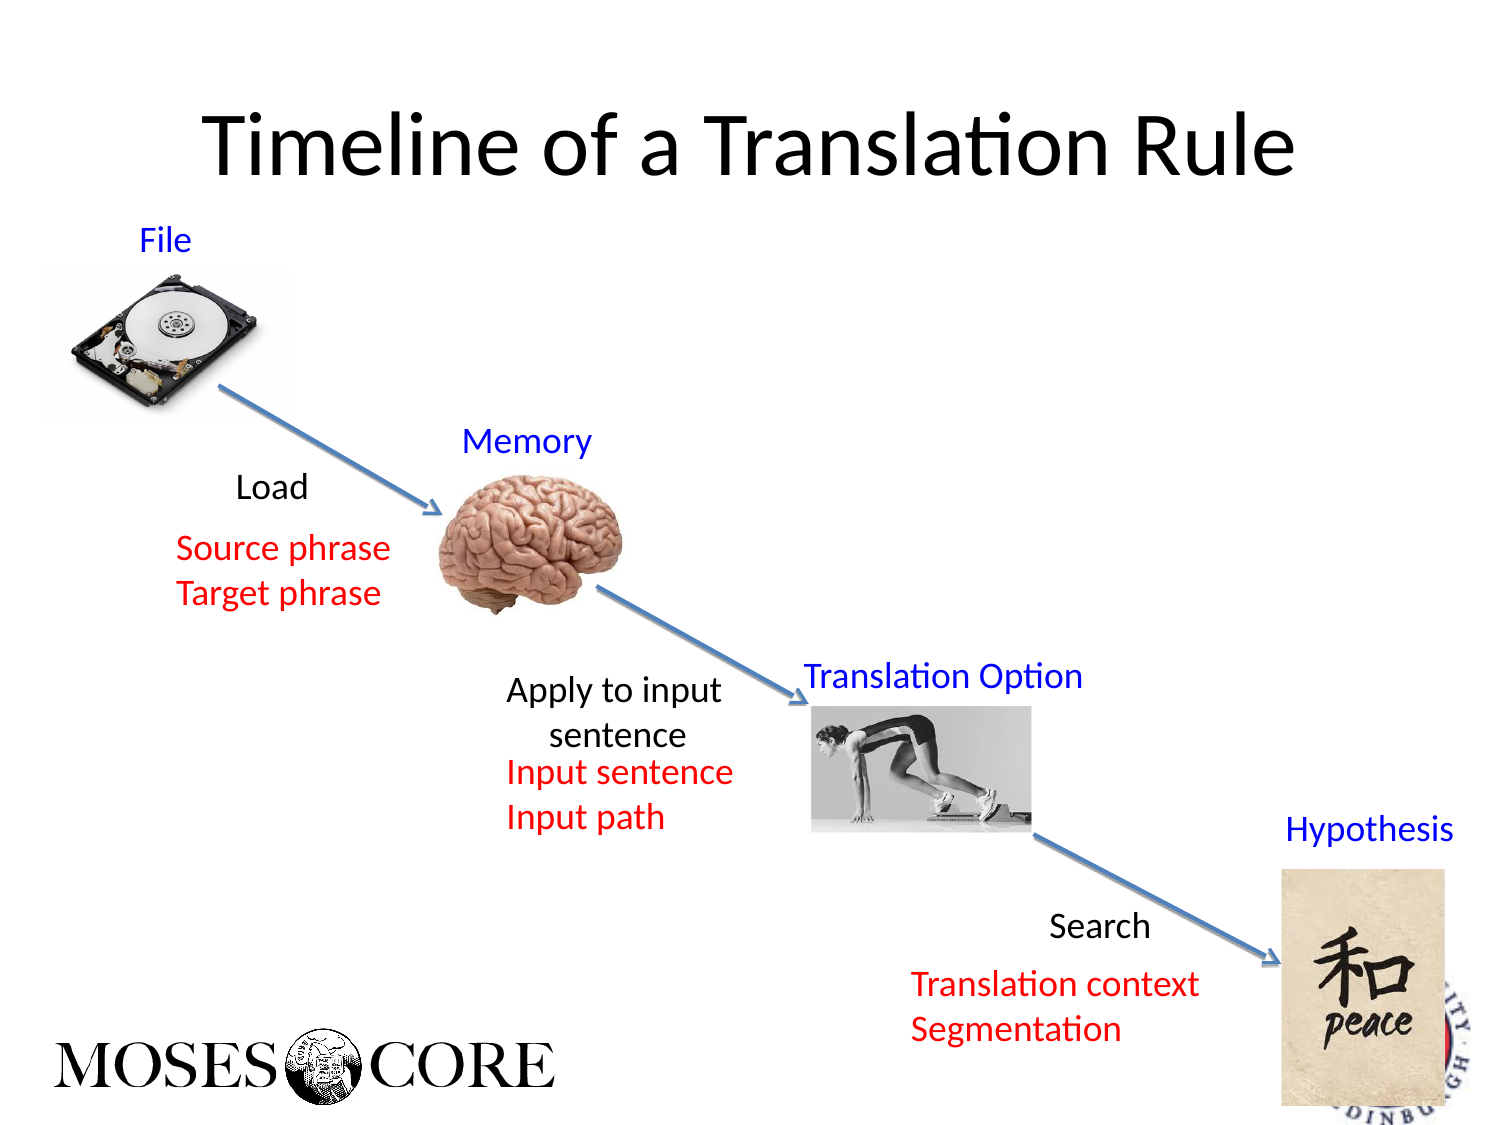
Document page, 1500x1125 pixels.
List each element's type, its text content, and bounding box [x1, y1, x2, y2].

text_box Memory [446, 408, 608, 469]
picture [1281, 869, 1475, 1125]
picture [53, 1025, 555, 1108]
title Timeline of a Translation Rule [75, 45, 1425, 233]
picture [431, 467, 630, 622]
text_box File [124, 208, 208, 268]
text_box Source phrase Target phrase [161, 515, 407, 621]
text_box Load [221, 454, 325, 515]
text_box Hypothesis [1270, 796, 1470, 857]
text_box Apply to input sentence [491, 657, 738, 739]
picture [809, 704, 1033, 834]
text_box Search [1034, 893, 1167, 951]
text_box Translation context Segmentation [895, 951, 1215, 1057]
text_box Translation Option [788, 643, 1099, 704]
text_box Input sentence Input path [491, 739, 750, 845]
picture [41, 267, 292, 421]
